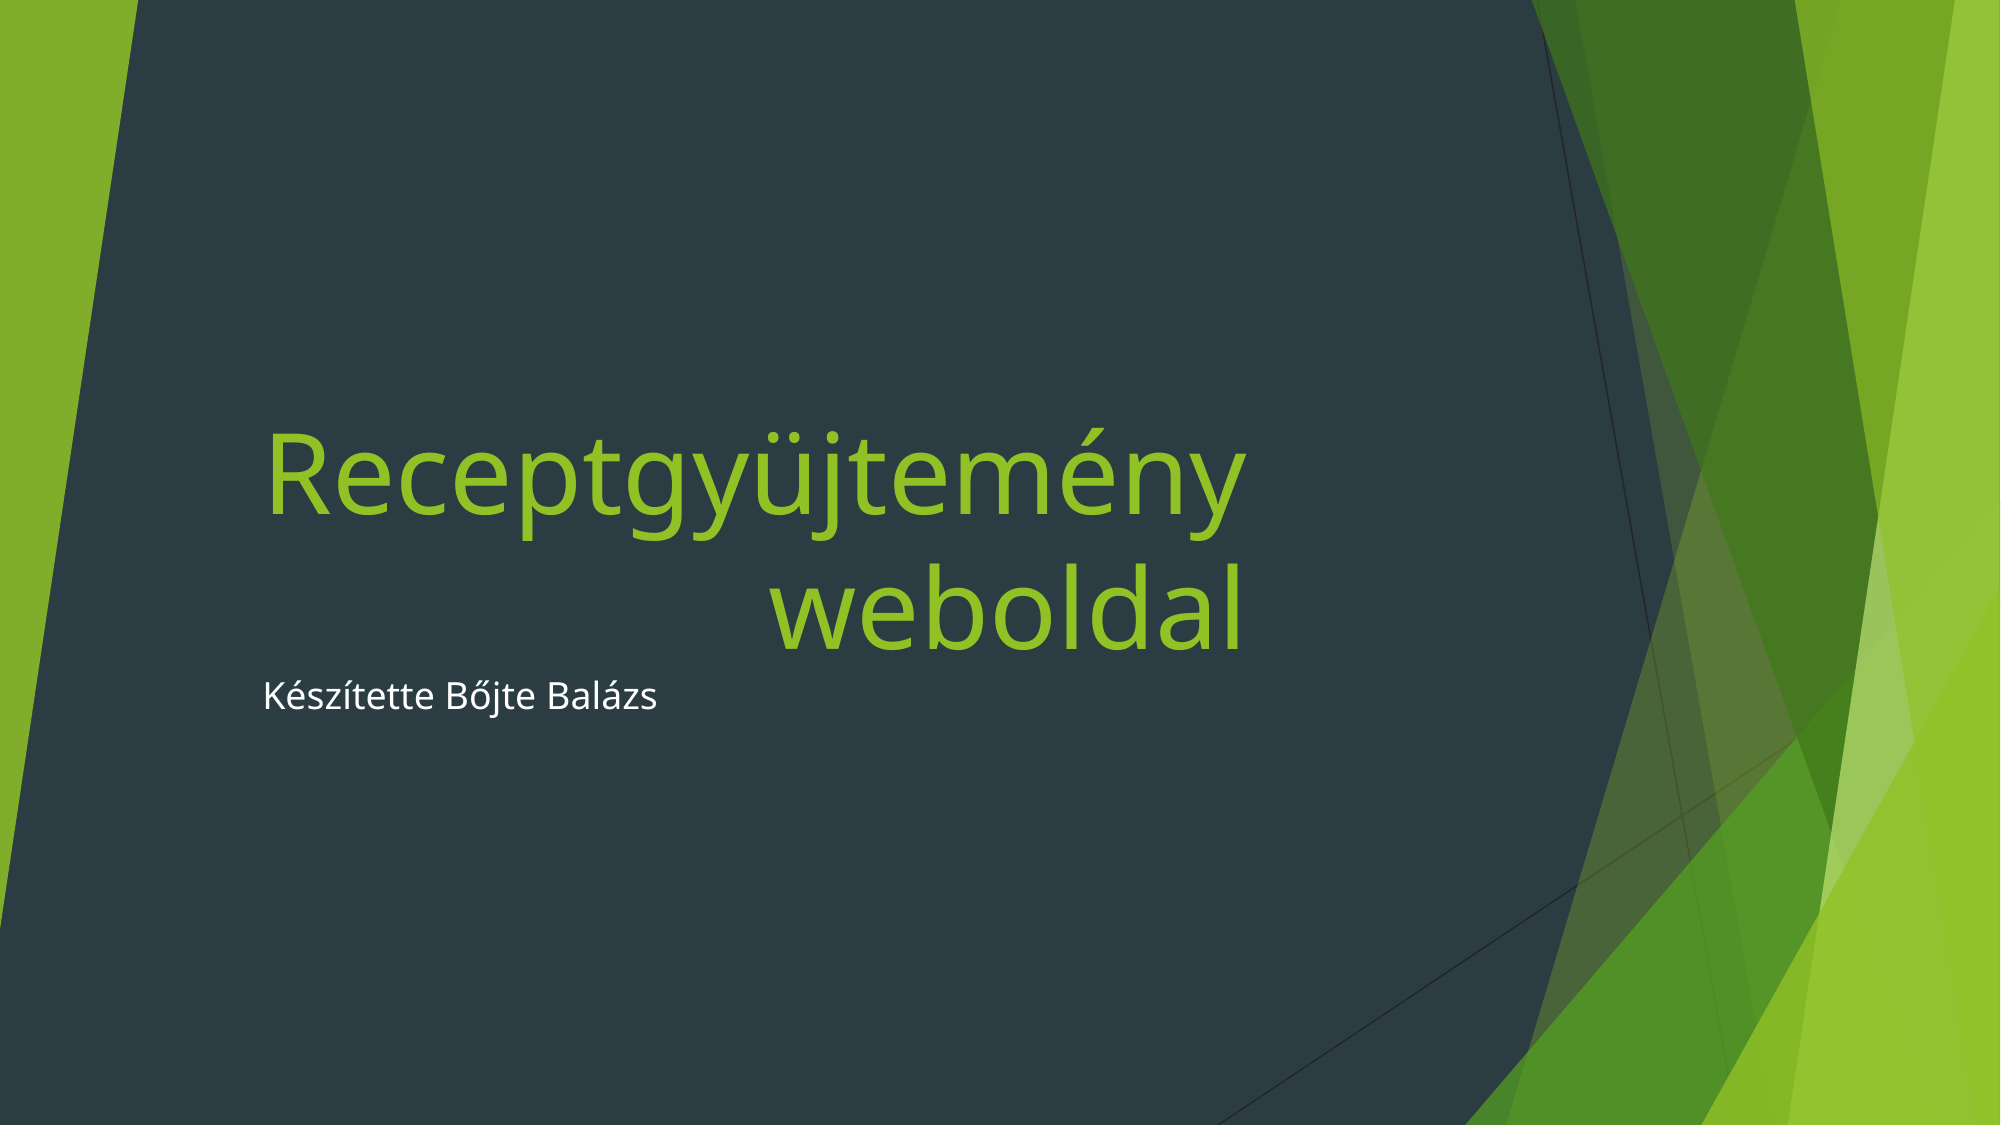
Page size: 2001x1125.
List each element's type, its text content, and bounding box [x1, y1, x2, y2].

subtitle Készítette Bőjte Balázs [247, 664, 1522, 845]
title Receptgyüjtemény weboldal [247, 394, 1522, 664]
